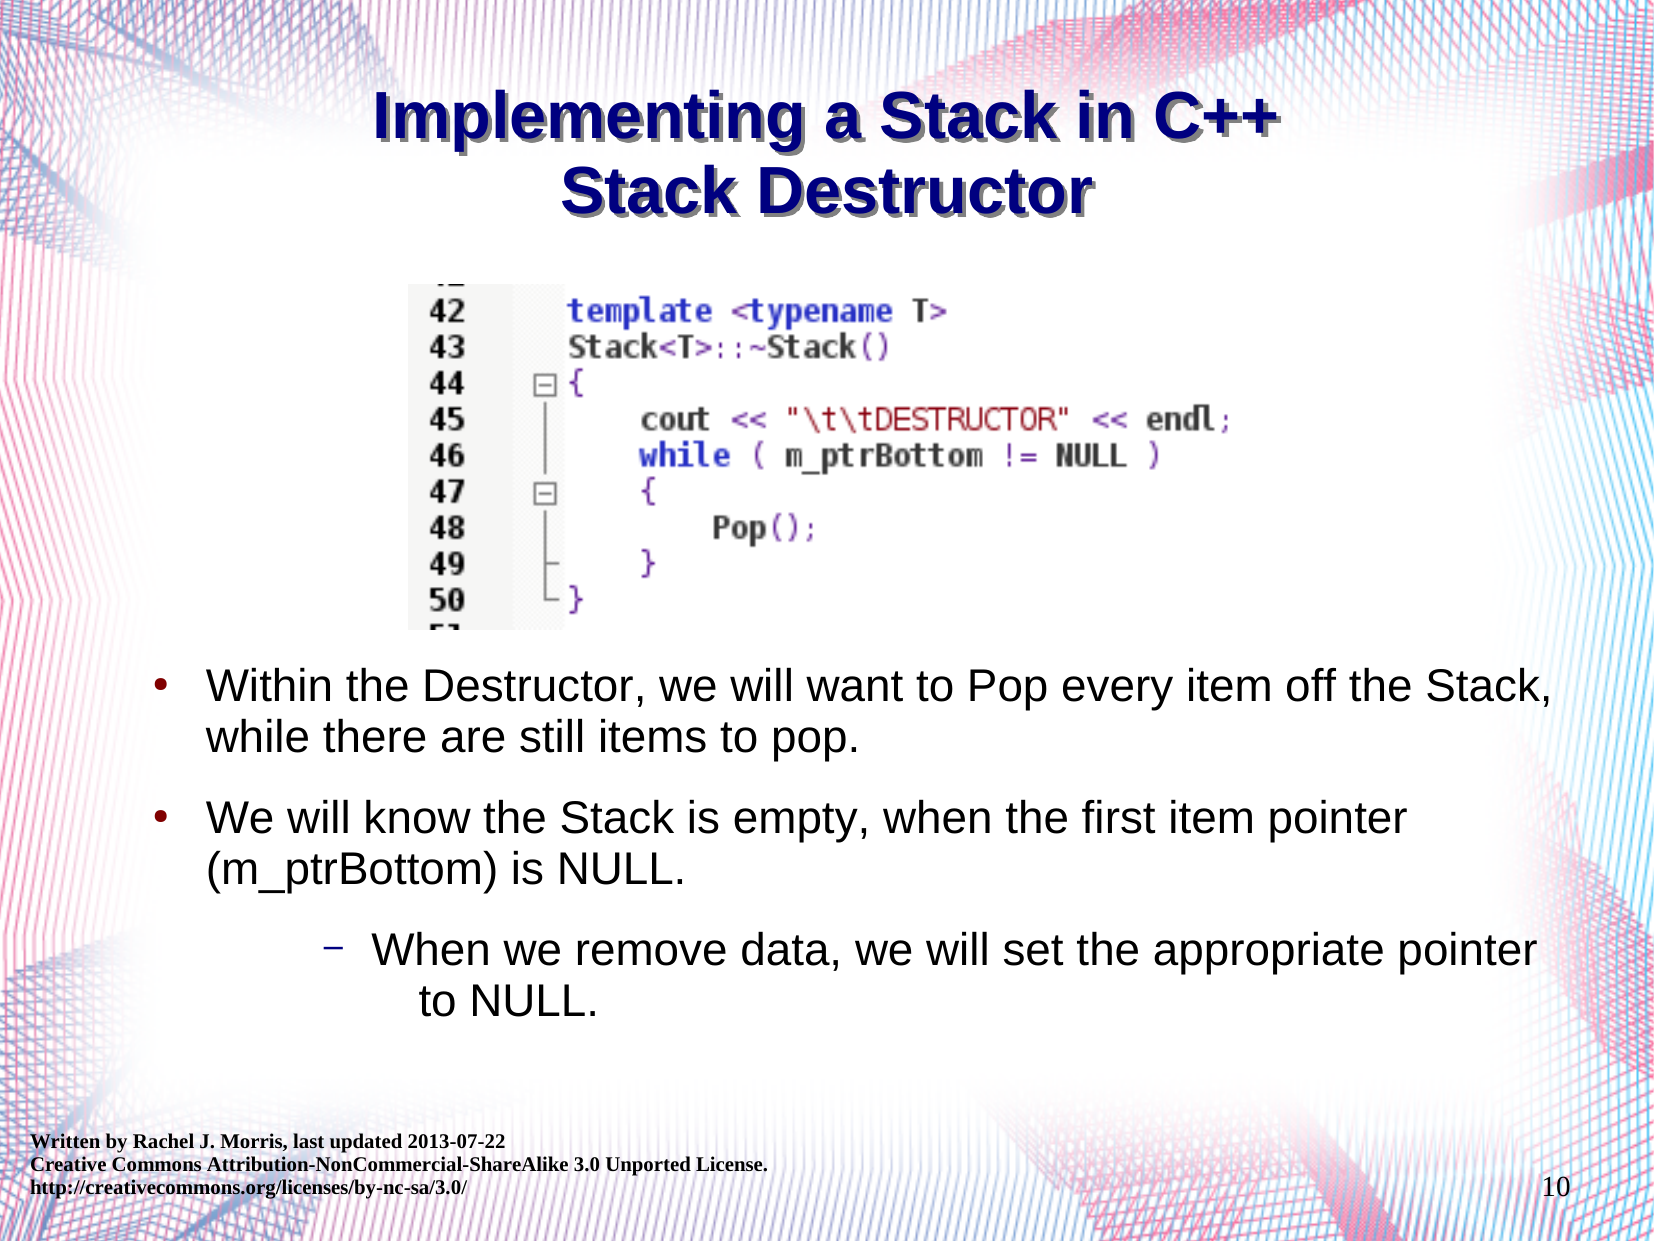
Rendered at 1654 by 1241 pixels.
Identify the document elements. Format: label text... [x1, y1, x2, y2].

title Implementing a Stack in C++ Stack Destructor [82, 49, 1571, 257]
picture [0, 0, 1654, 1241]
list Within the Destructor, we will want to Pop every item off the Stack, while there are still items to pop. We will know the Stack is empty, when the first item pointer (m_ptrBottom) is NULL. When we remove data, we will set the appropriate pointer to NULL. [135, 660, 1571, 1027]
